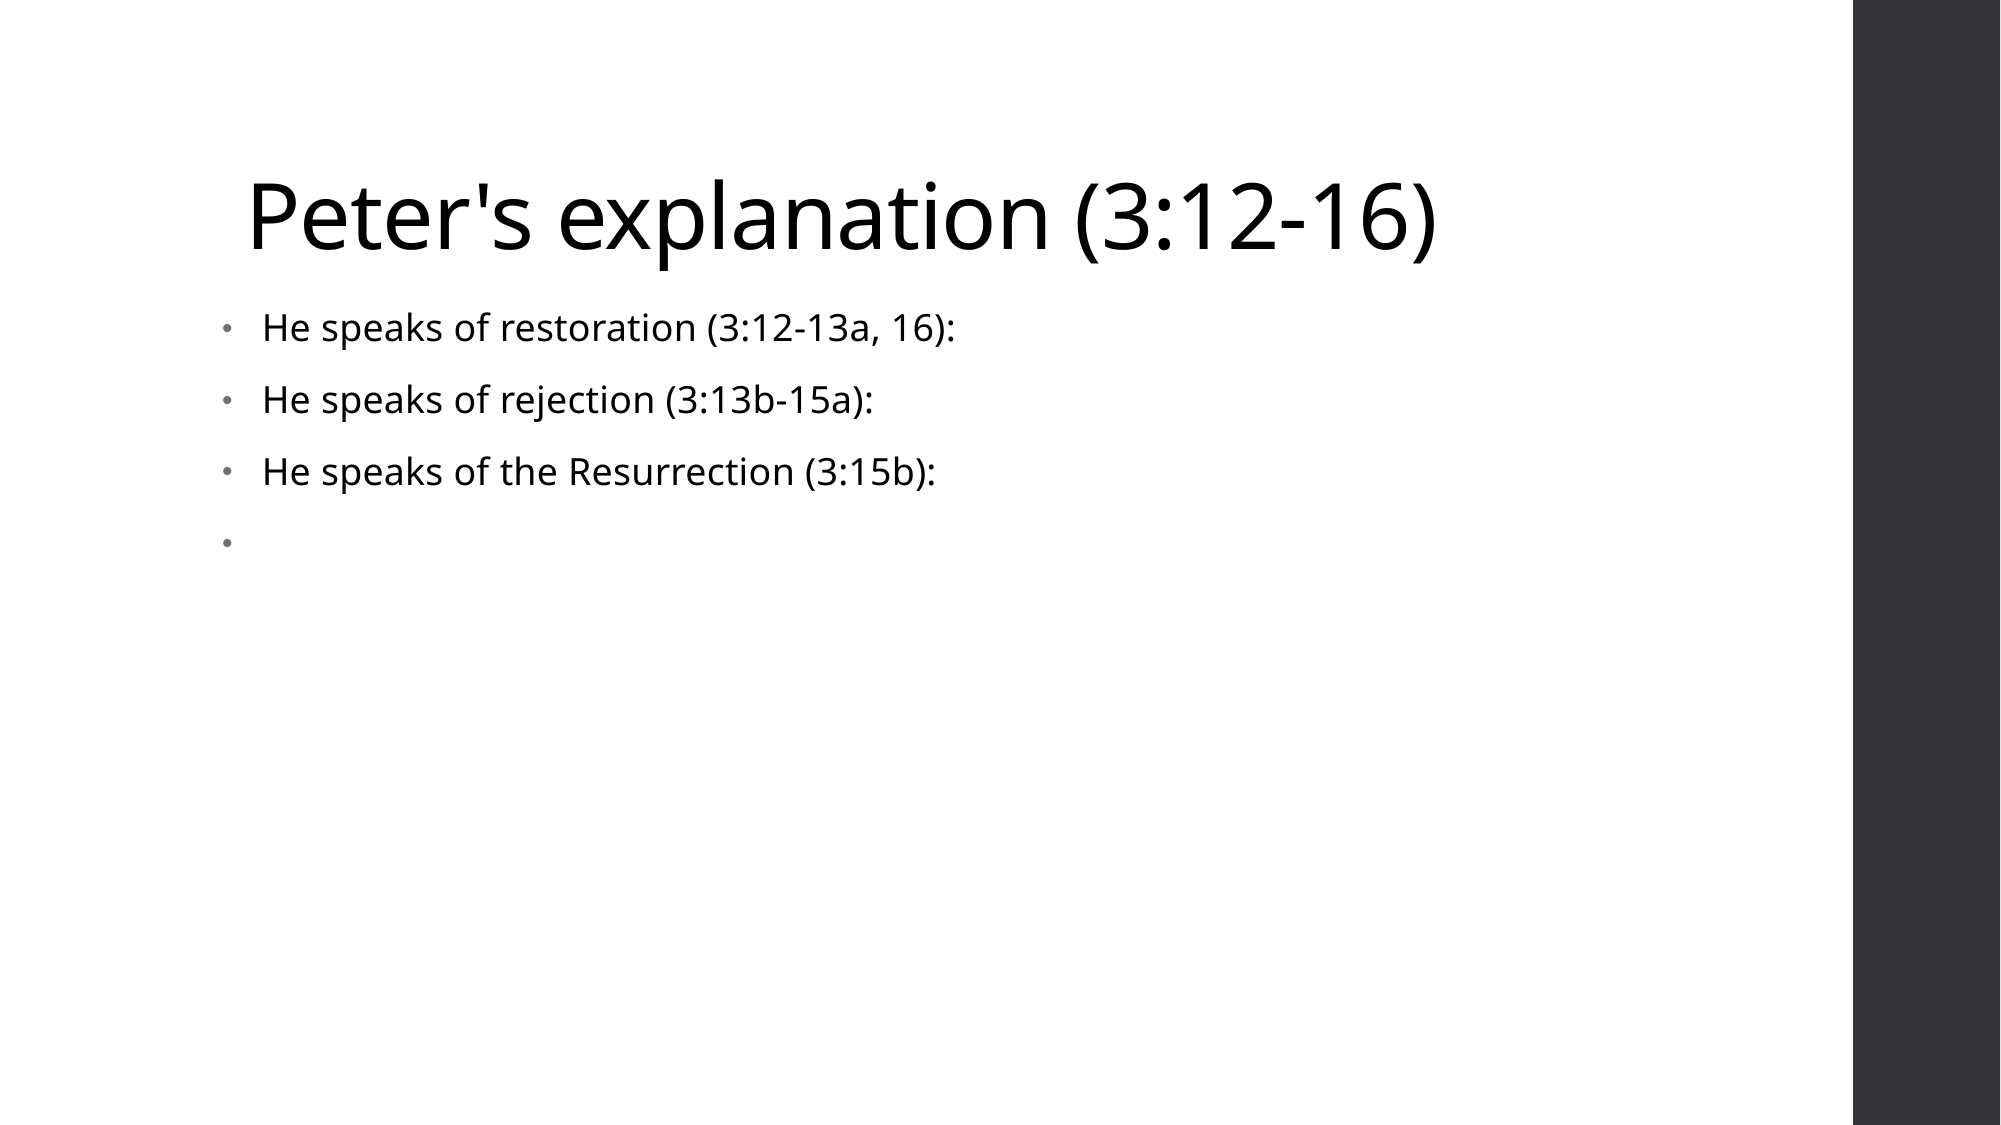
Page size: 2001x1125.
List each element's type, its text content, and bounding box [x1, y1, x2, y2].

title Peter's explanation (3:12-16) [206, 60, 1797, 278]
list He speaks of restoration (3:12-13a, 16): He speaks of rejection (3:13b-15a): He speaks of the Resurrection (3:15b): [206, 299, 1617, 1014]
